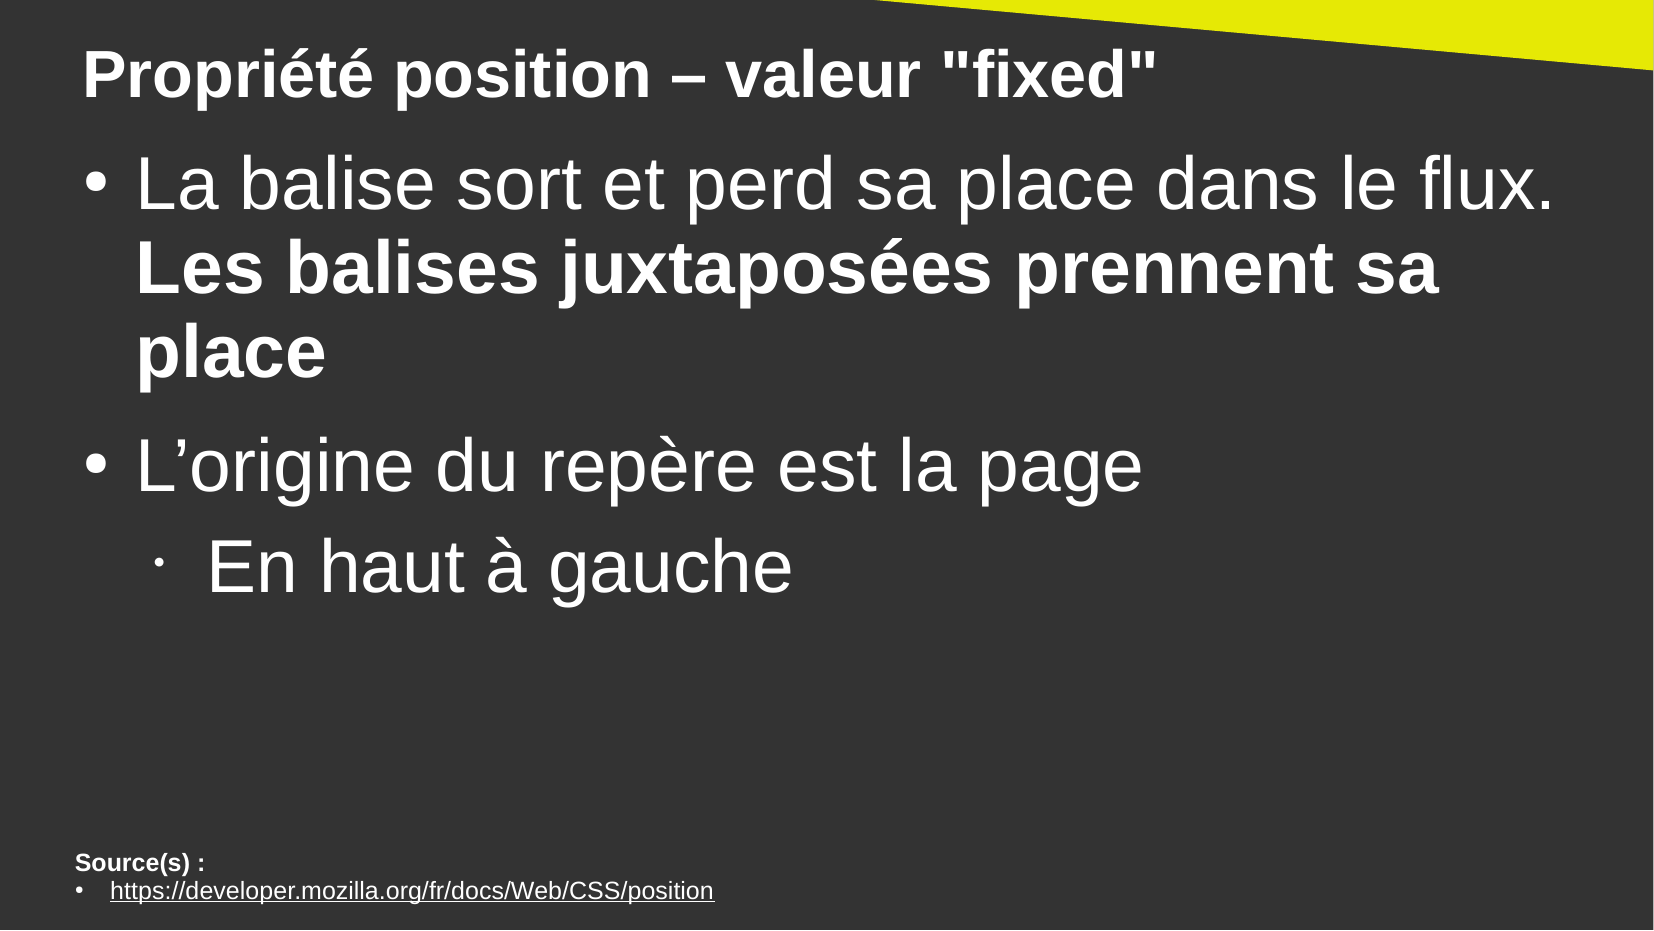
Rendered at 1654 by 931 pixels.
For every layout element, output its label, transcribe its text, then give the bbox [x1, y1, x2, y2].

list La balise sort et perd sa place dans le flux. Les balises juxtaposées prennent sa place L’origine du repère est la page En haut à gauche [64, 141, 1604, 709]
text_box Source(s) : https://developer.mozilla.org/fr/docs/Web/CSS/position [60, 841, 1546, 931]
text_box [874, 0, 1654, 71]
title Propriété position – valeur "fixed" [82, 37, 1571, 114]
